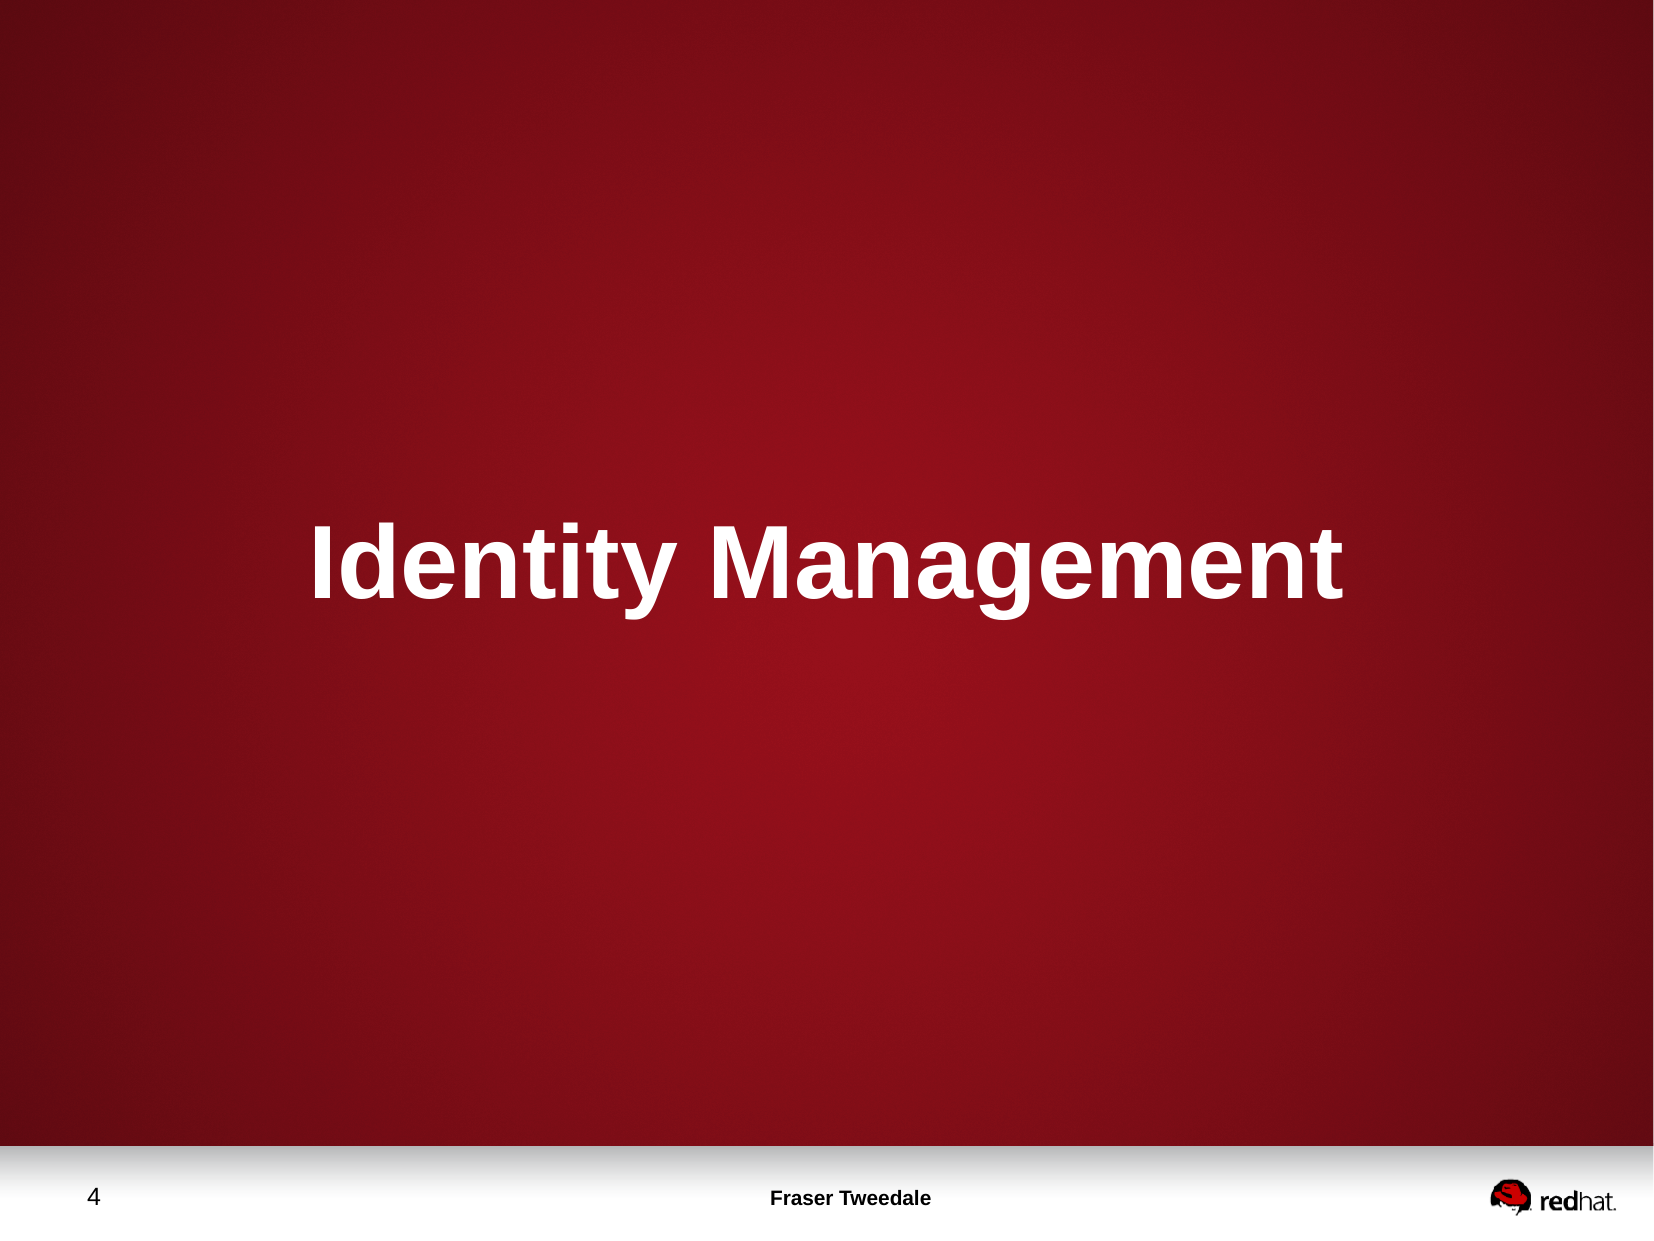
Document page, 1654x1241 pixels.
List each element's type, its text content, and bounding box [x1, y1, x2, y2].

picture [0, 0, 1654, 1241]
title Identity Management [82, 262, 1571, 862]
